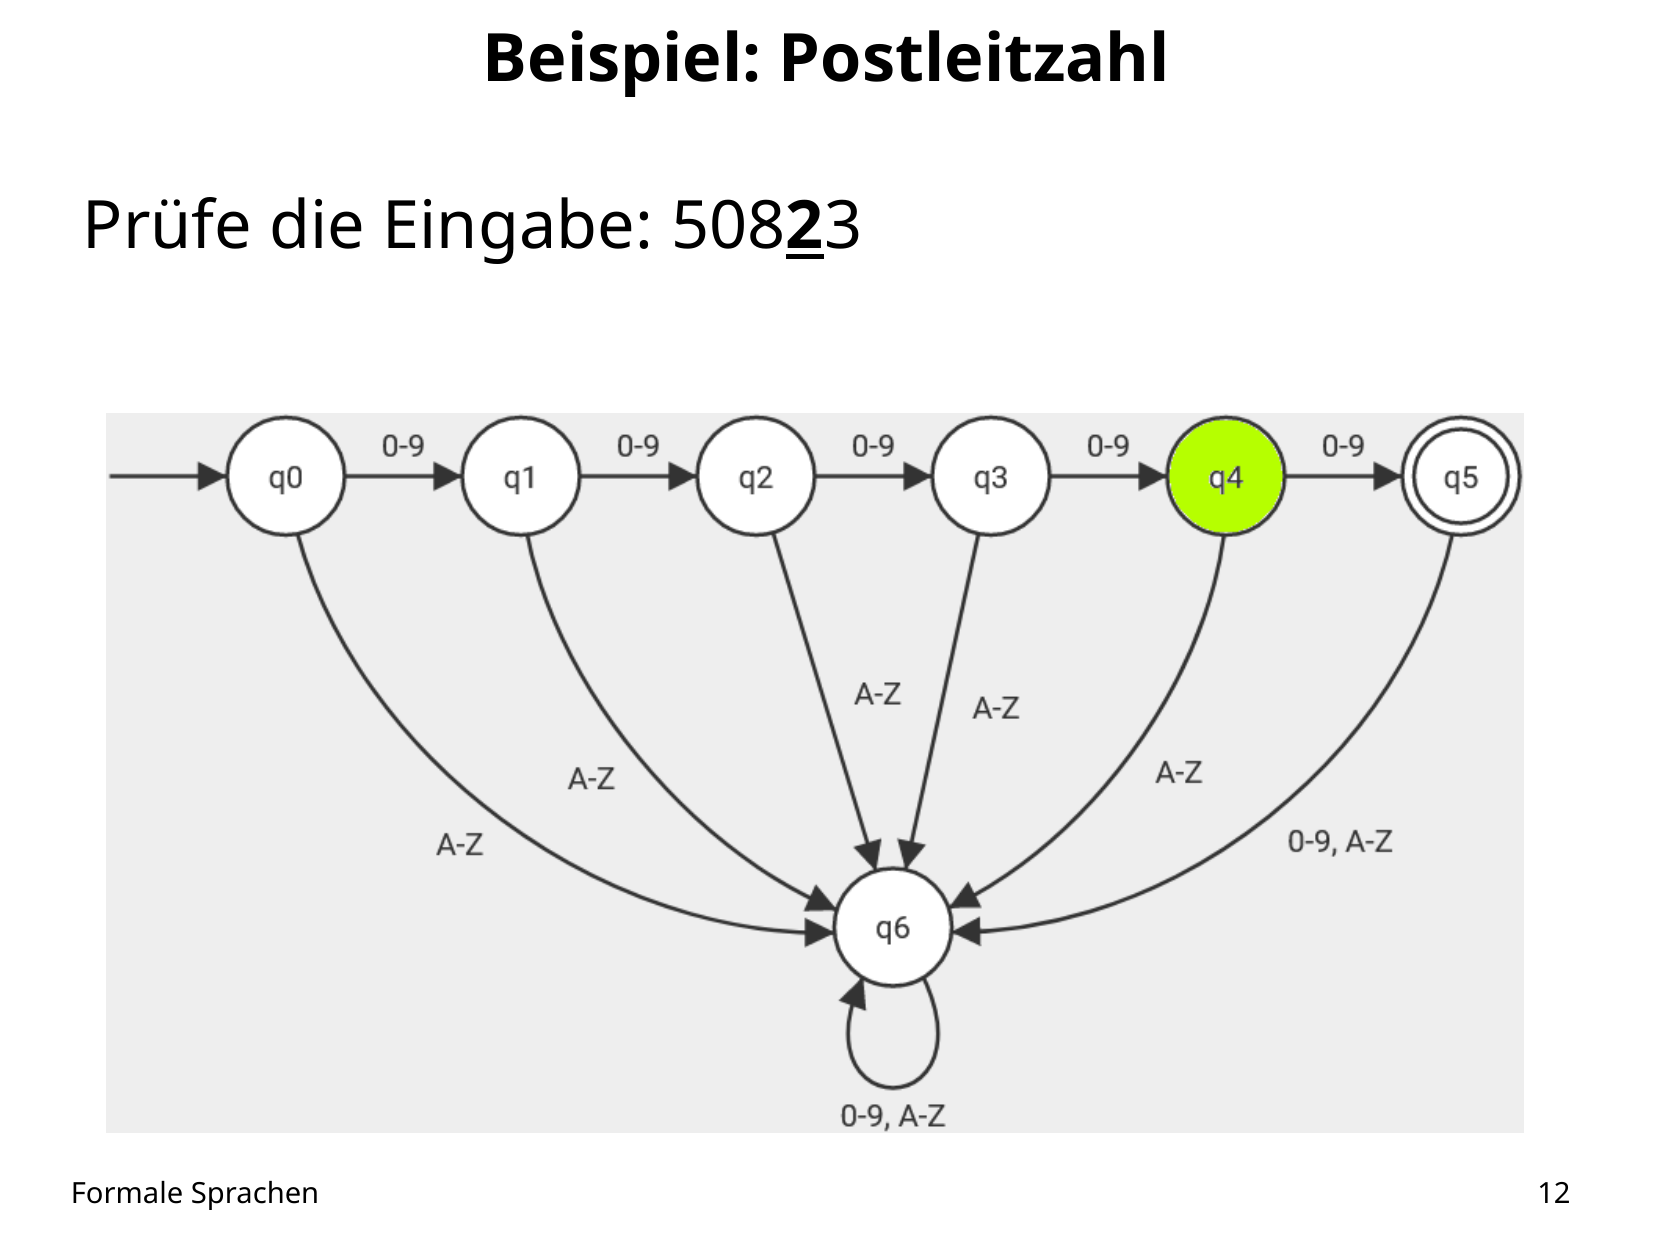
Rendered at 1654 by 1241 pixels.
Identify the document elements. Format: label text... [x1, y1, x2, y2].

title Beispiel: Postleitzahl [0, 5, 1654, 107]
picture [106, 413, 1524, 1133]
list Prüfe die Eingabe: 50823 [82, 177, 1571, 1123]
